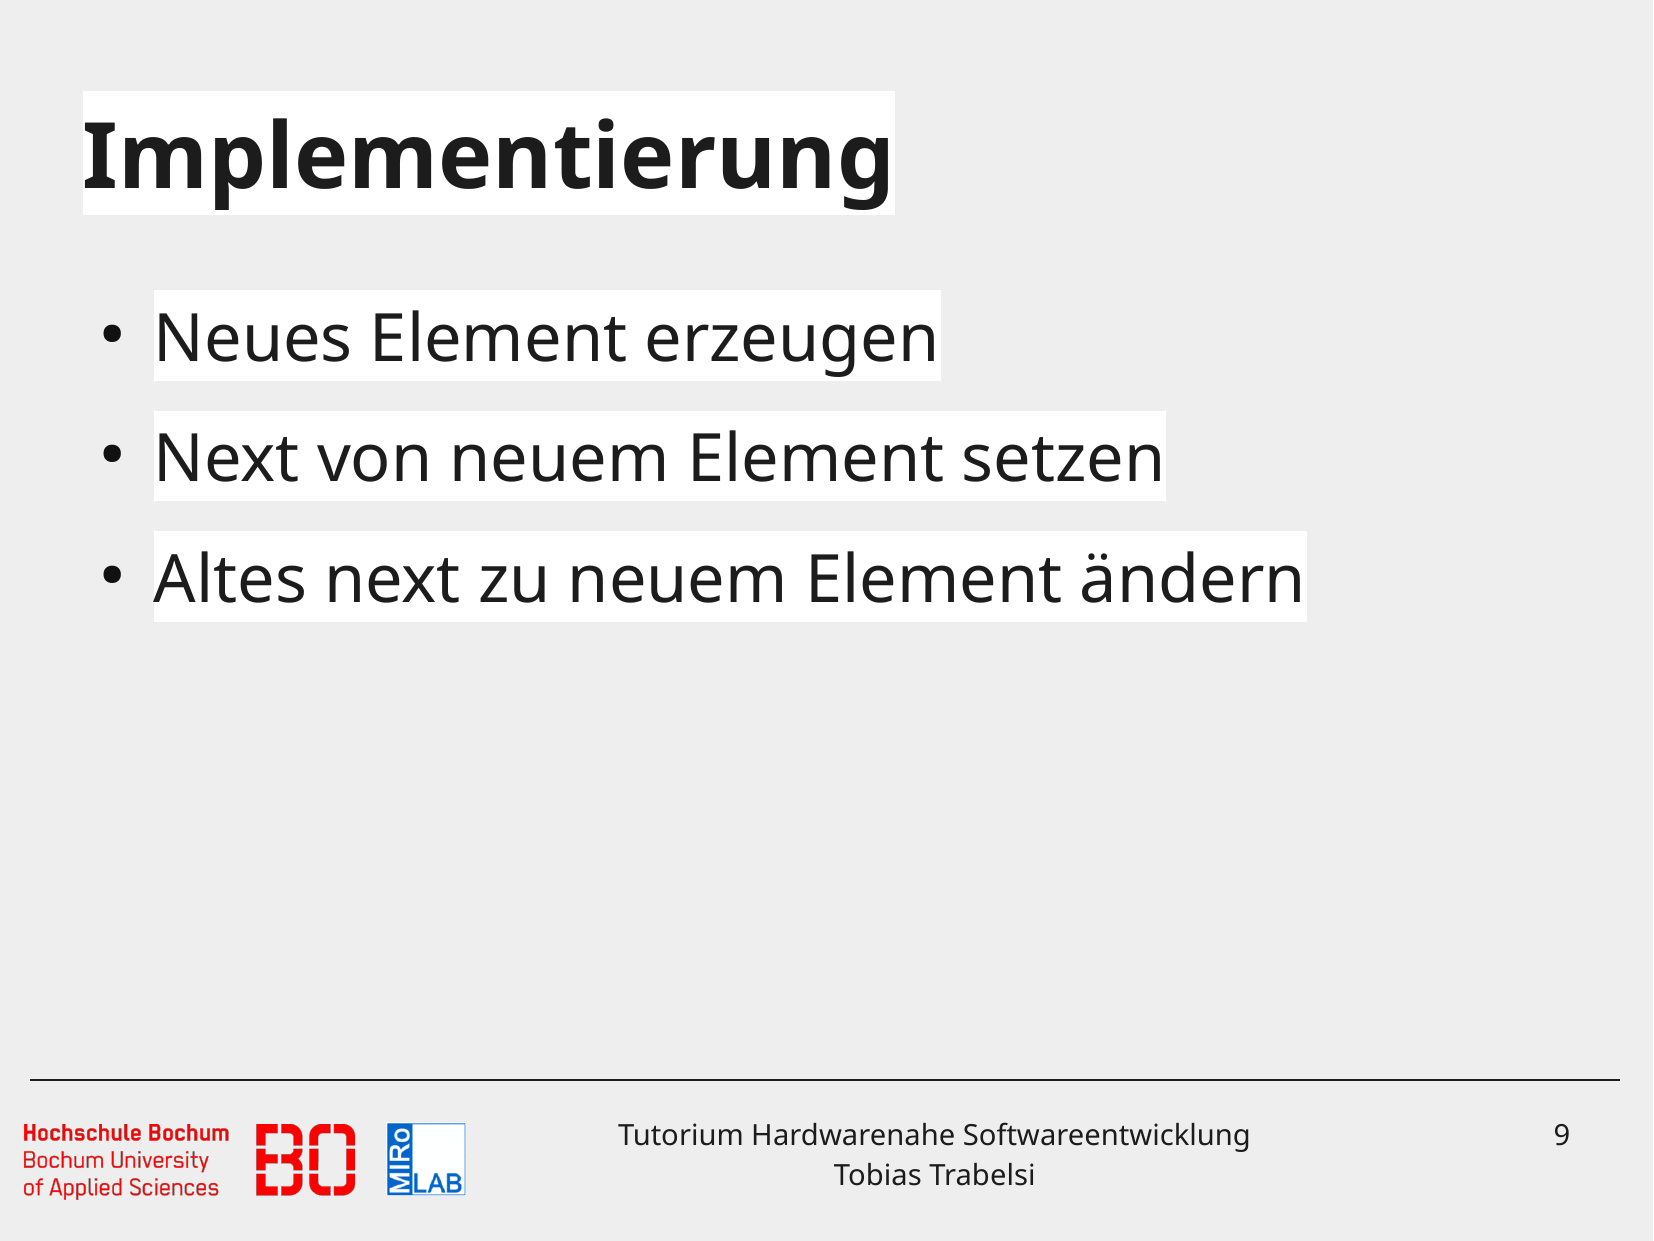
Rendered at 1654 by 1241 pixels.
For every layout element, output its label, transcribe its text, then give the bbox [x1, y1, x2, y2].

picture [24, 1124, 355, 1200]
title Implementierung [82, 49, 1561, 257]
picture [386, 1122, 466, 1196]
list Neues Element erzeugen Next von neuem Element setzen Altes next zu neuem Element ändern [82, 290, 1571, 1010]
